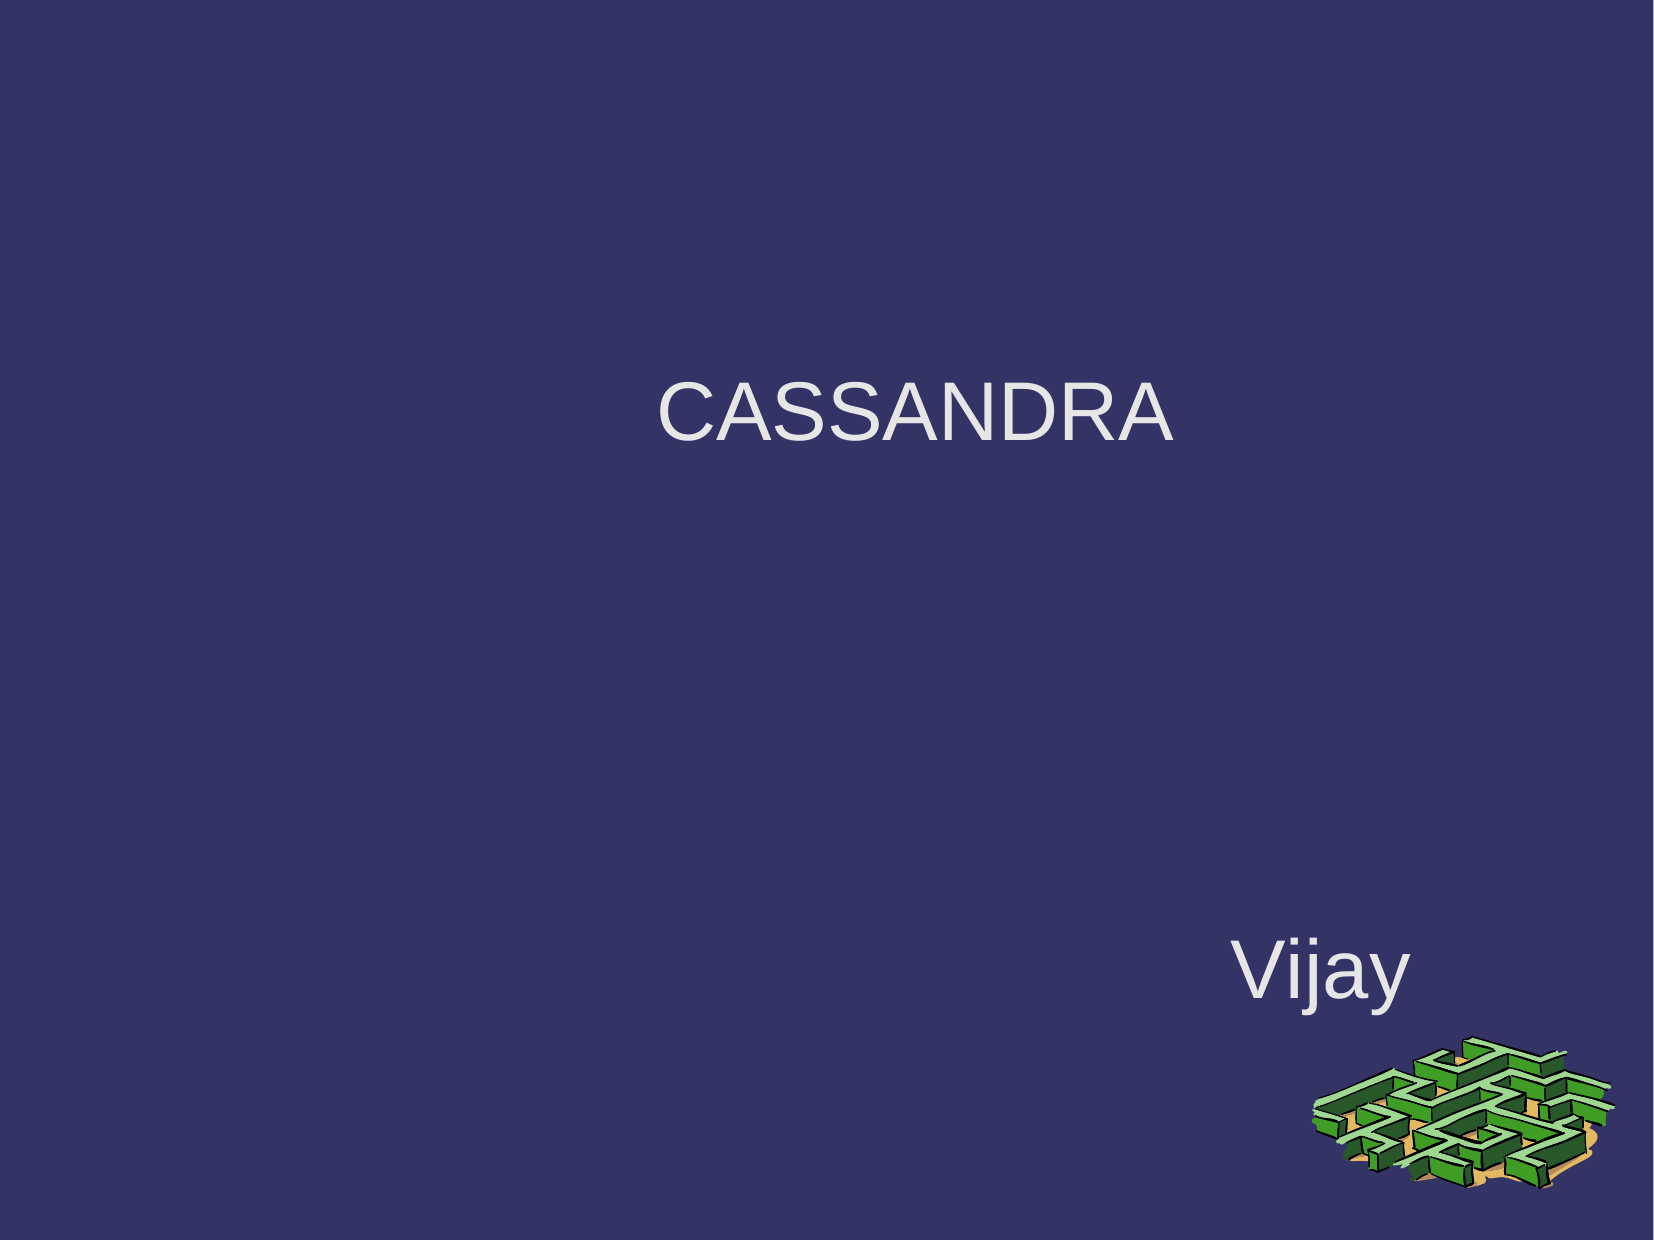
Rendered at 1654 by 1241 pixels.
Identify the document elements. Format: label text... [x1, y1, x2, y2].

list CASSANDRA Vijay [178, 364, 1570, 1085]
